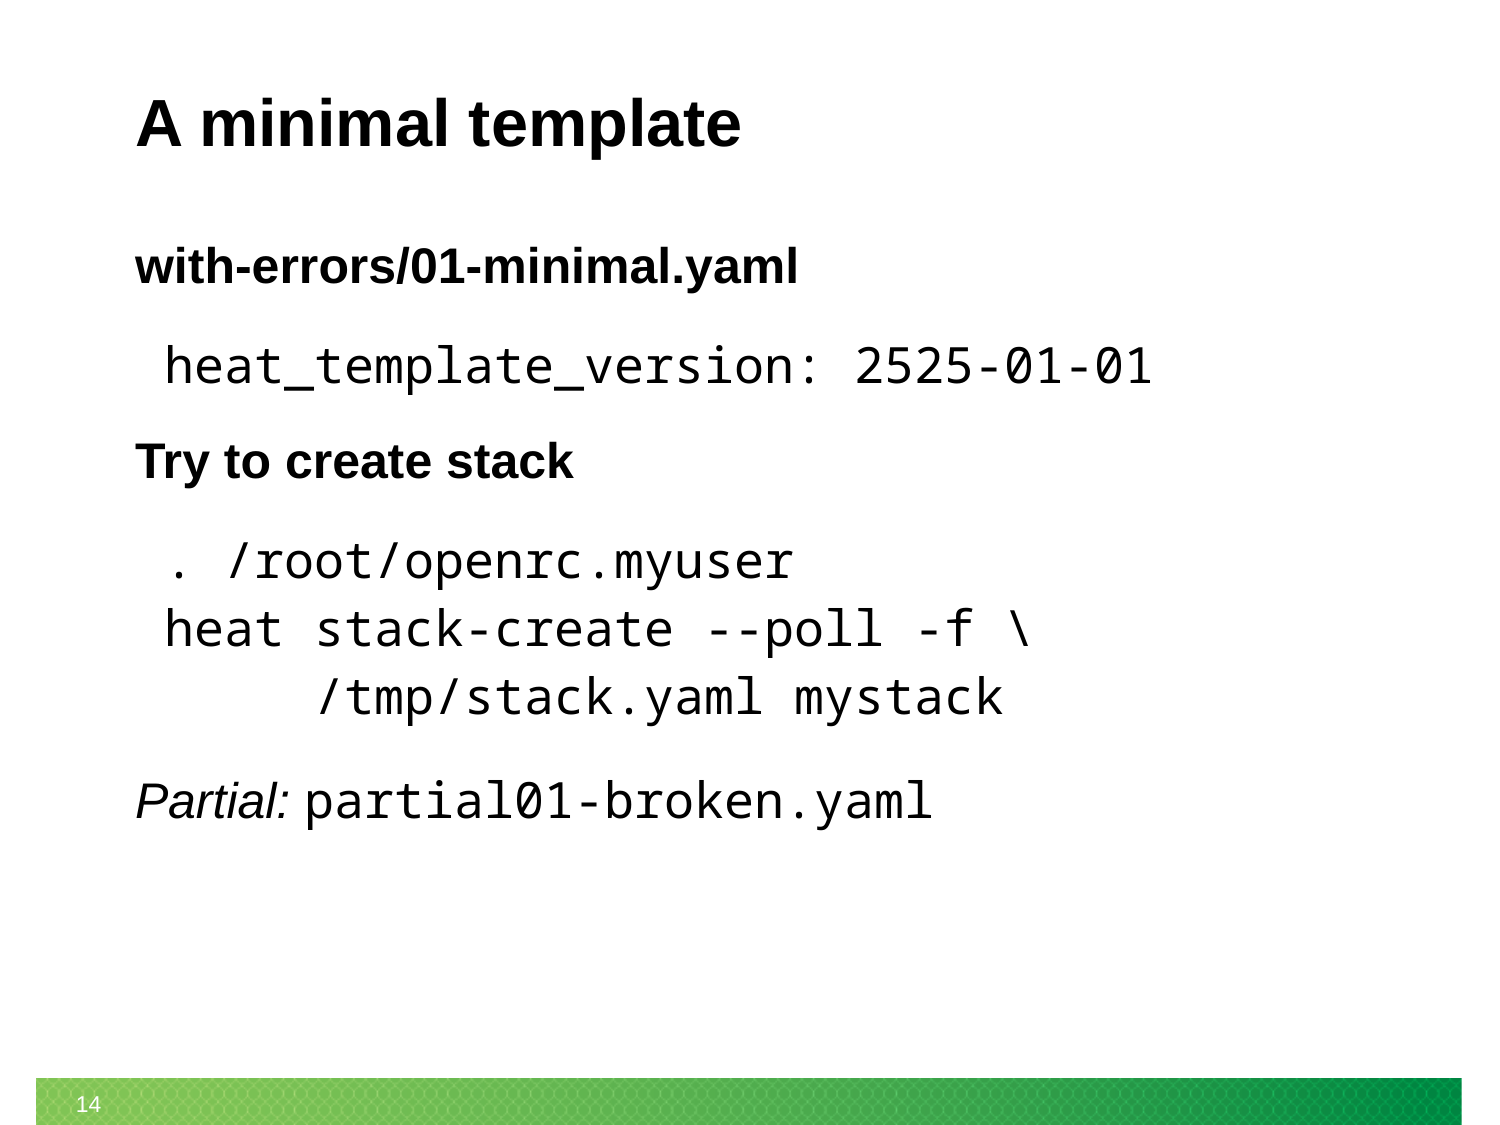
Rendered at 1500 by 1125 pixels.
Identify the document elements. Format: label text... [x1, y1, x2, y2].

picture [36, 1078, 1462, 1125]
title A minimal template [135, 41, 1372, 204]
list with-errors/01-minimal.yaml heat_template_version: 2525-01-01 Try to create stack . /root/openrc.myuser heat stack-create --poll -f \ /tmp/stack.yaml mystack Partial: partial01-broken.yaml [135, 238, 1372, 892]
